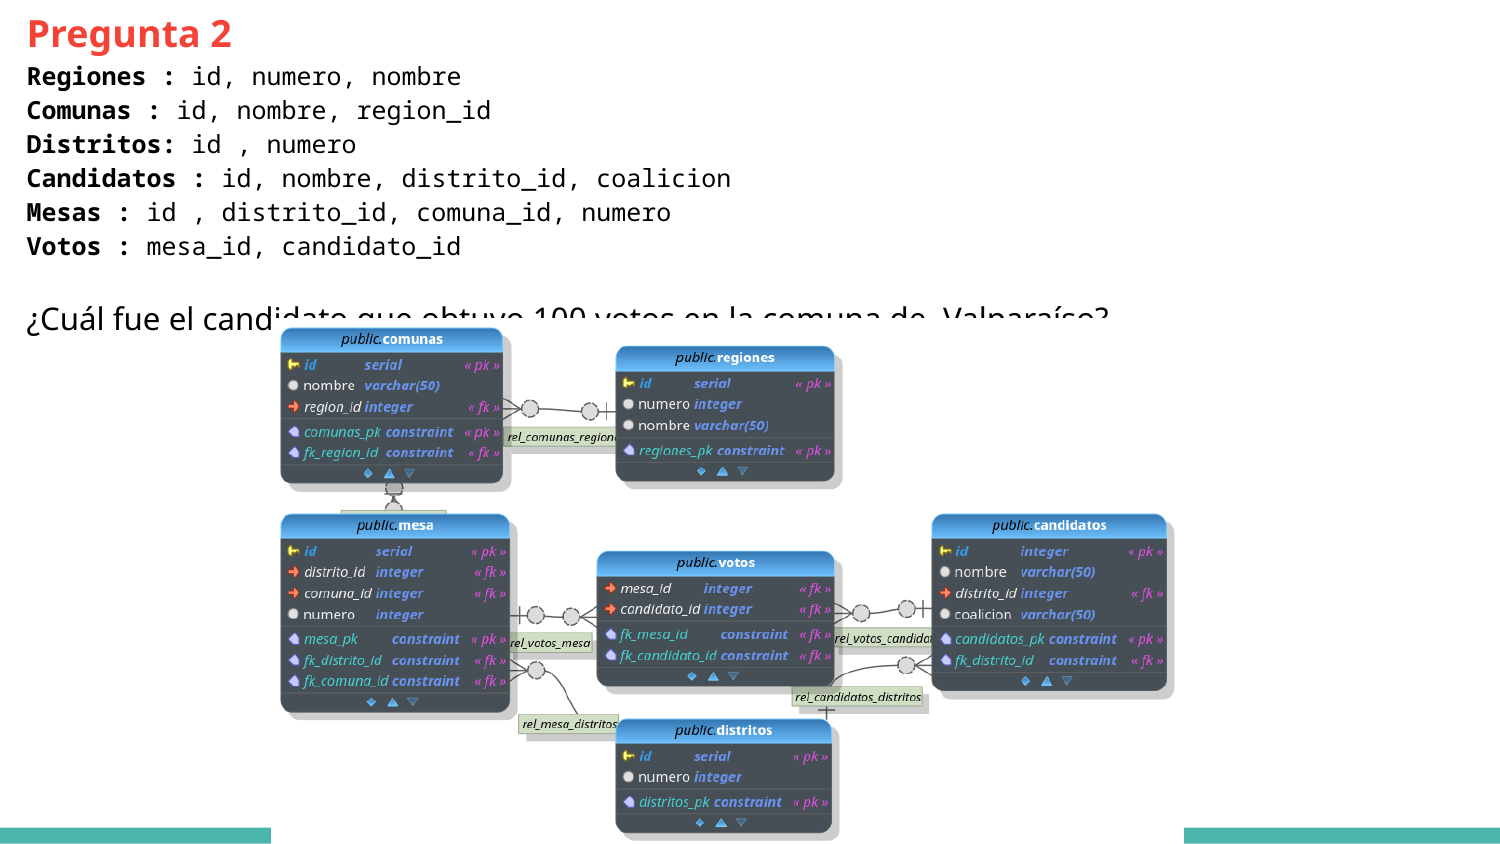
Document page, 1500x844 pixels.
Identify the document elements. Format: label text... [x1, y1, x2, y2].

picture [271, 318, 1184, 844]
text_box Pregunta 2 Regiones : id, numero, nombre Comunas : id, nombre, region_id Distritos: id , numero Candidatos : id, nombre, distrito_id, coalicion Mesas : id , distrito_id, comuna_id, numero Votos : mesa_id, candidato_id ¿Cuál fue el candidato que obtuvo 100 votos en la comuna de Valparaíso? [11, 0, 1465, 844]
